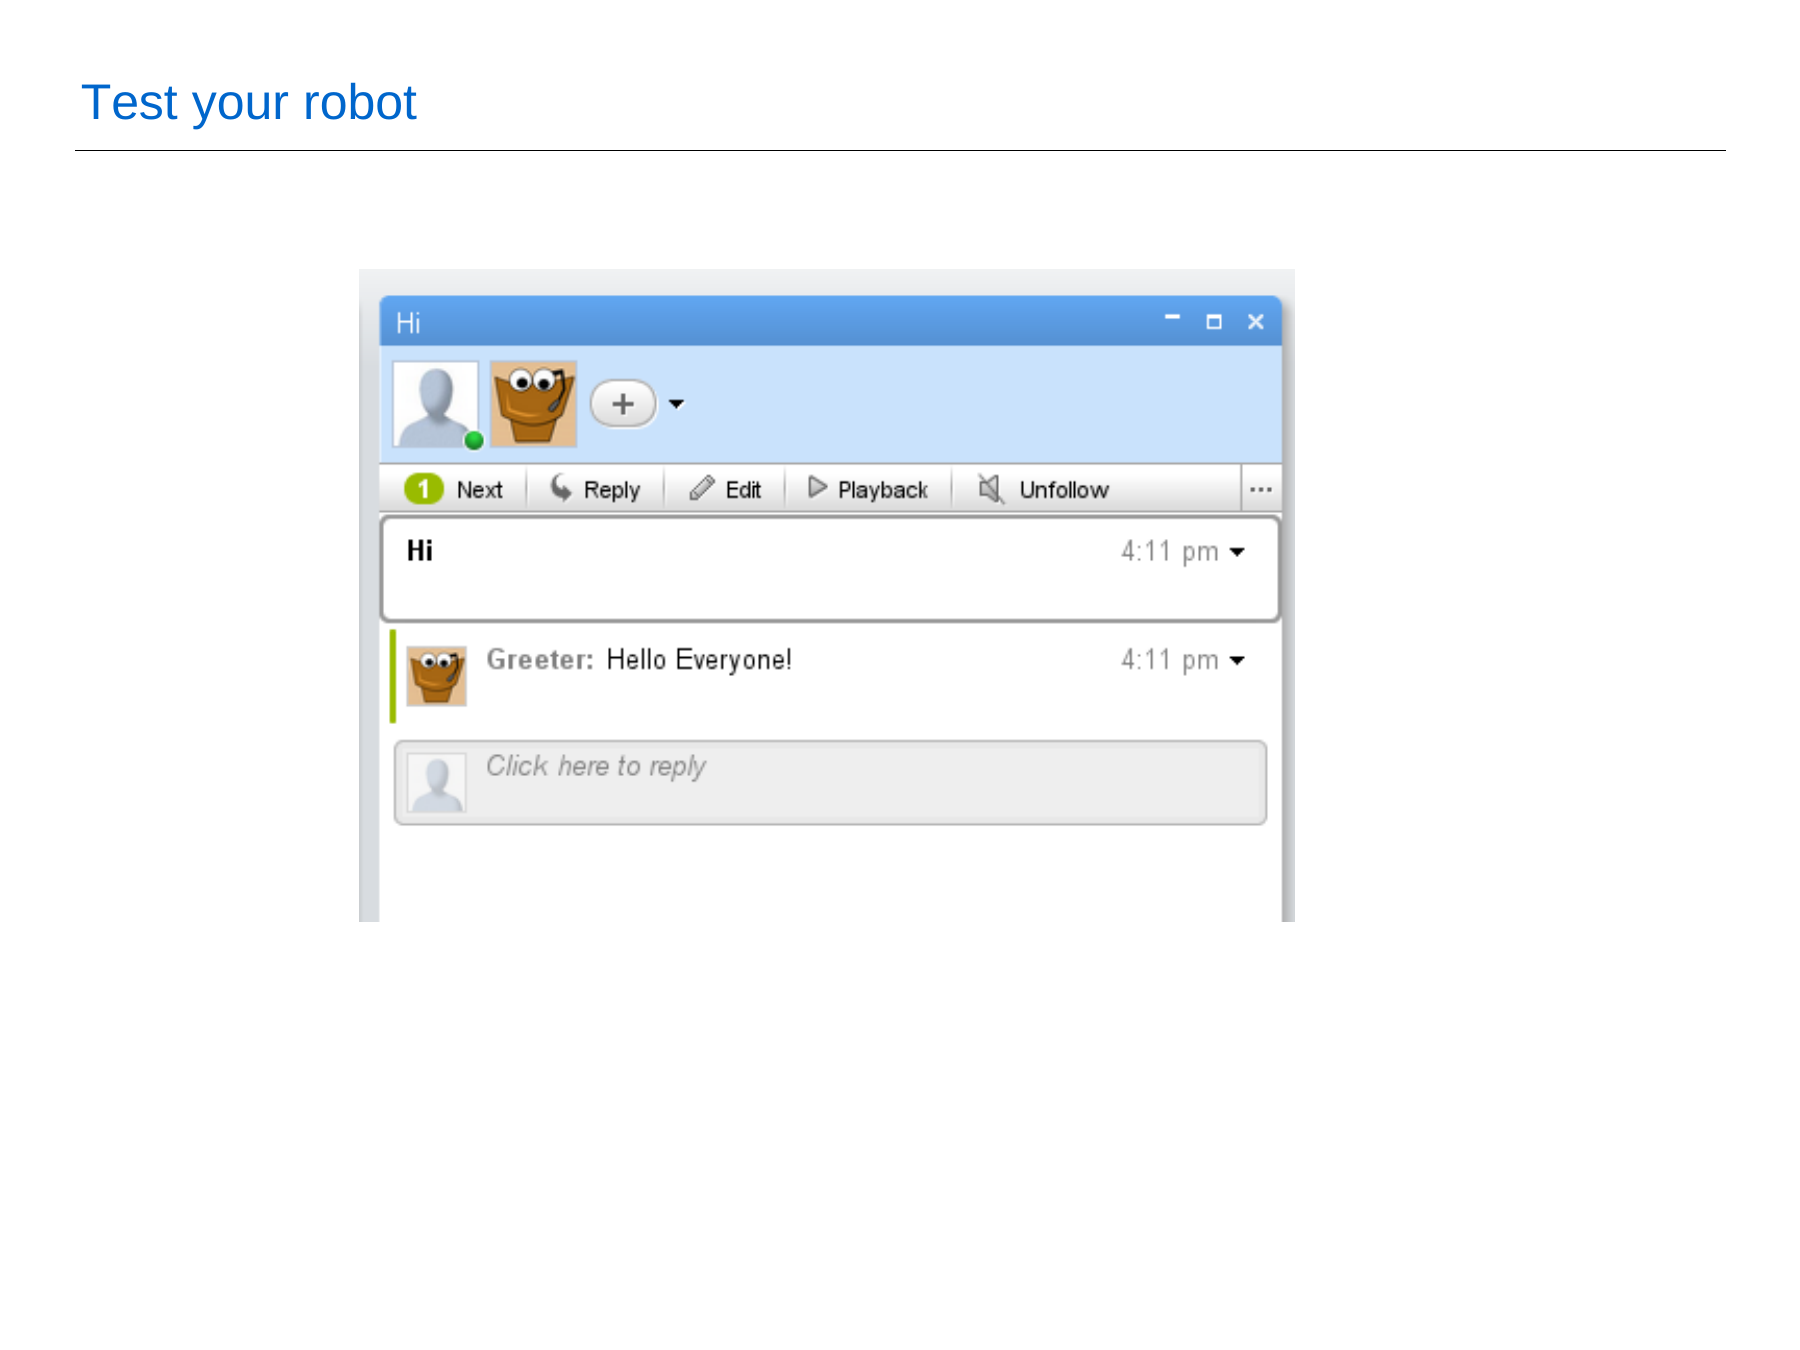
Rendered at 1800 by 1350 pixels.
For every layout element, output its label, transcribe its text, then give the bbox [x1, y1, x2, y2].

title Test your robot [80, 59, 1701, 150]
picture [359, 269, 1295, 922]
